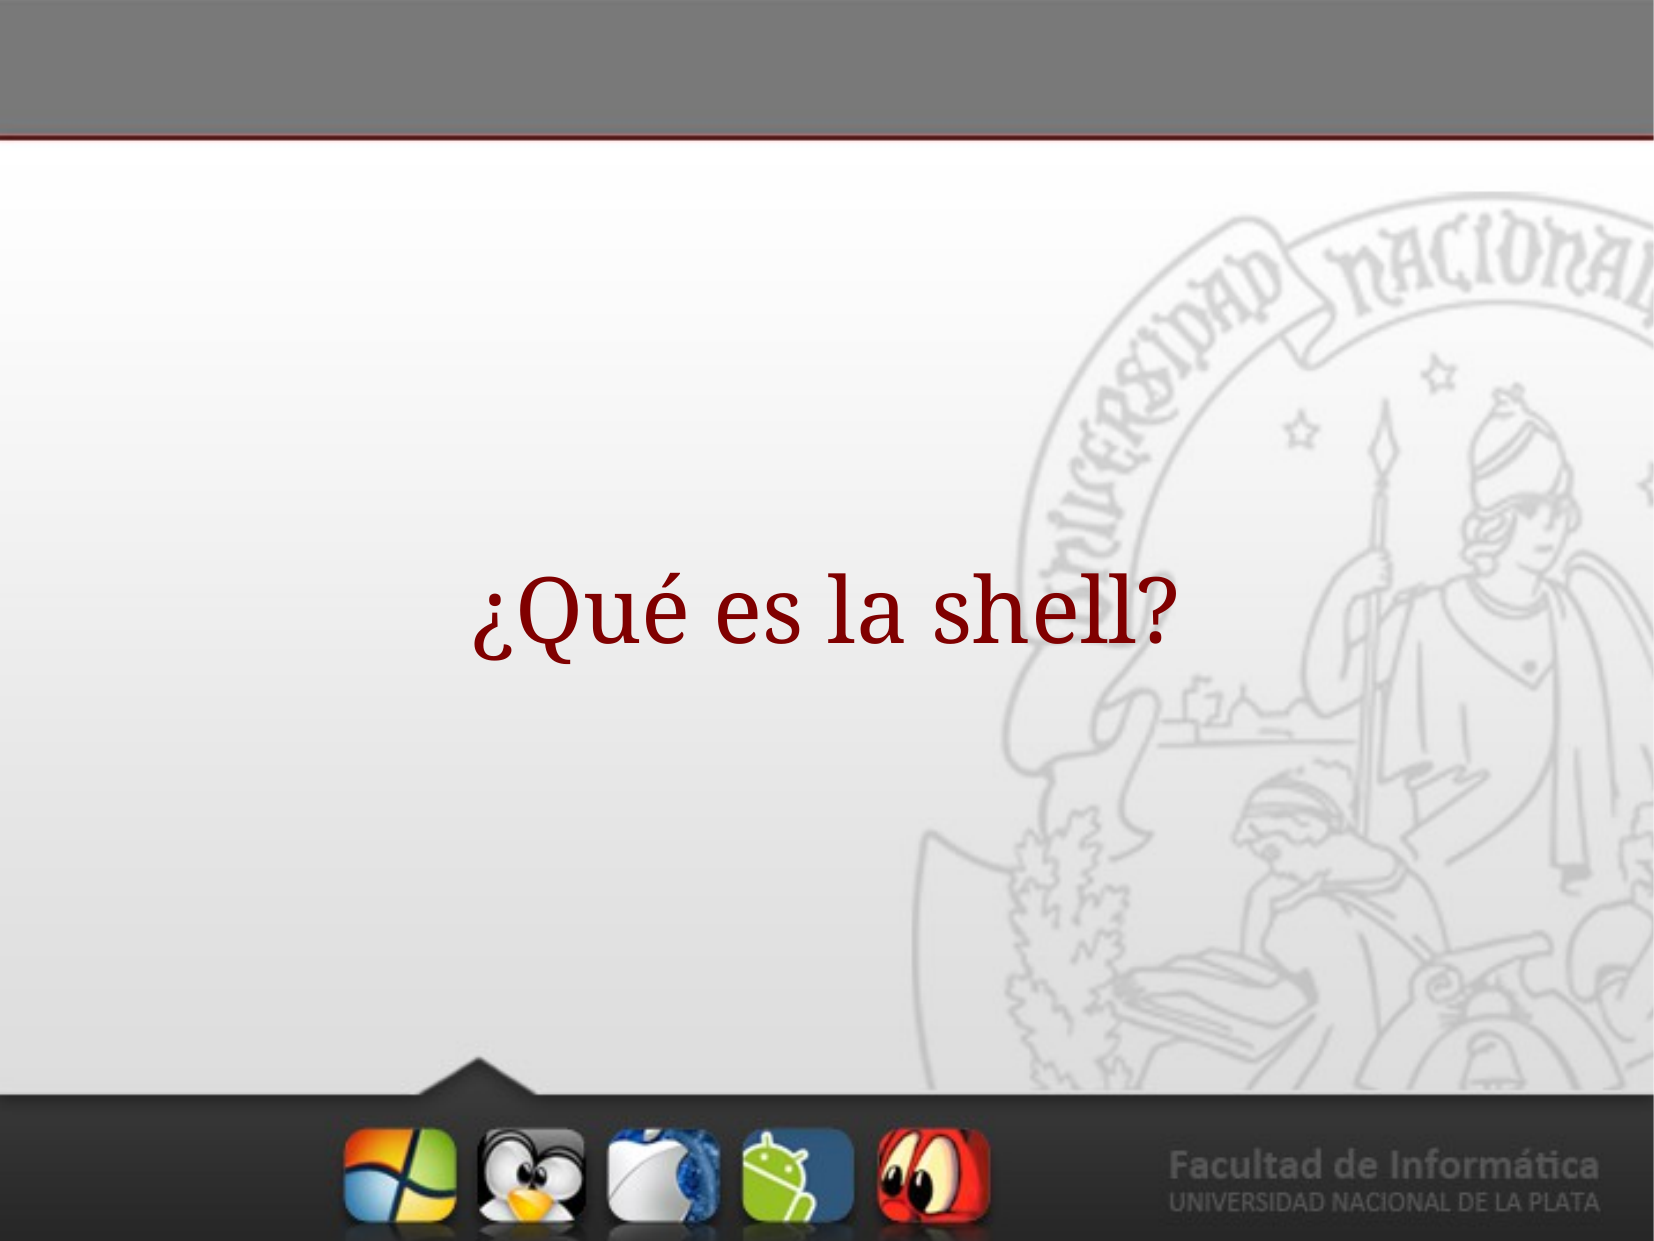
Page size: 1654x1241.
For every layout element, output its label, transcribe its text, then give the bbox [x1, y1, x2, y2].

subtitle ¿Qué es la shell? [82, 153, 1571, 1063]
picture [0, 0, 1654, 1241]
